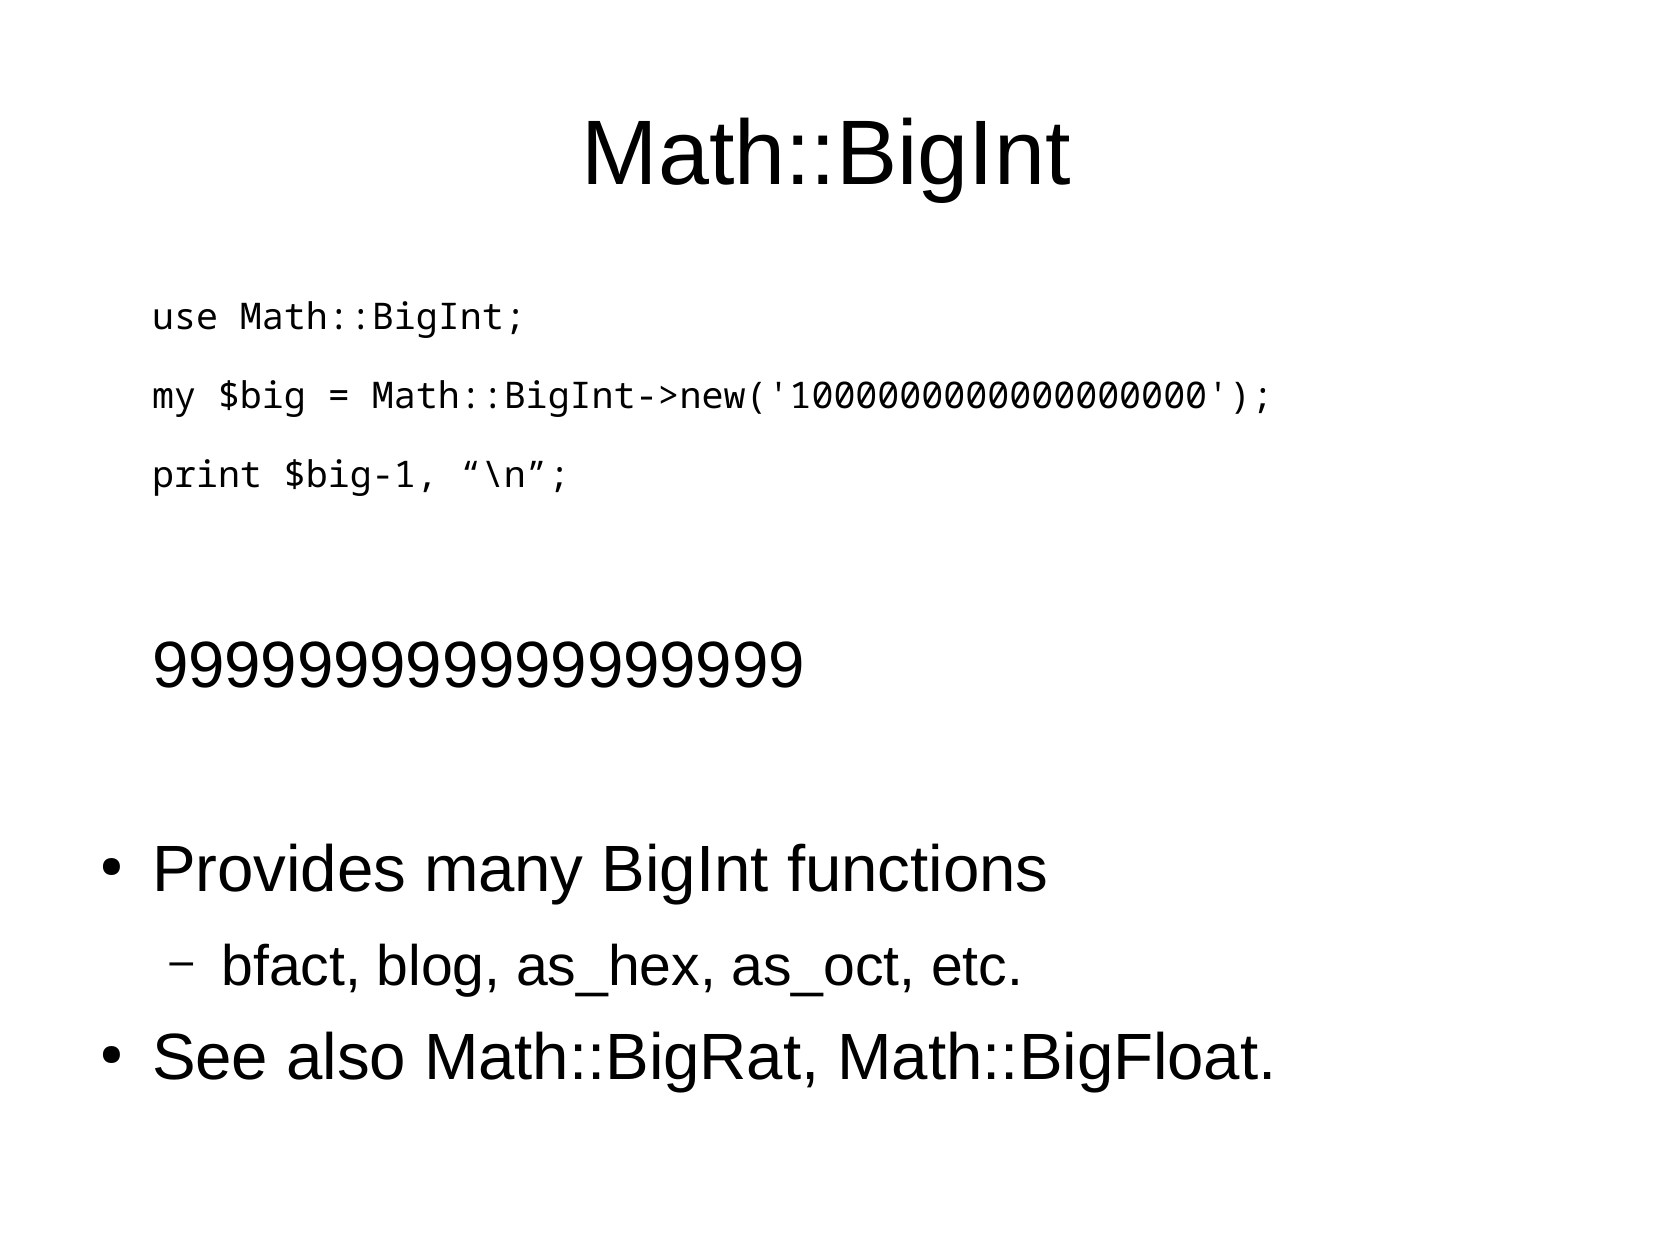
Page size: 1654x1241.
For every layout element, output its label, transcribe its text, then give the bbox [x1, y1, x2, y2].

list use Math::BigInt; my $big = Math::BigInt->new('1000000000000000000'); print $big-1, “\n”; 999999999999999999 Provides many BigInt functions bfact, blog, as_hex, as_oct, etc. See also Math::BigRat, Math::BigFloat. [82, 290, 1571, 1096]
title Math::BigInt [82, 49, 1571, 257]
